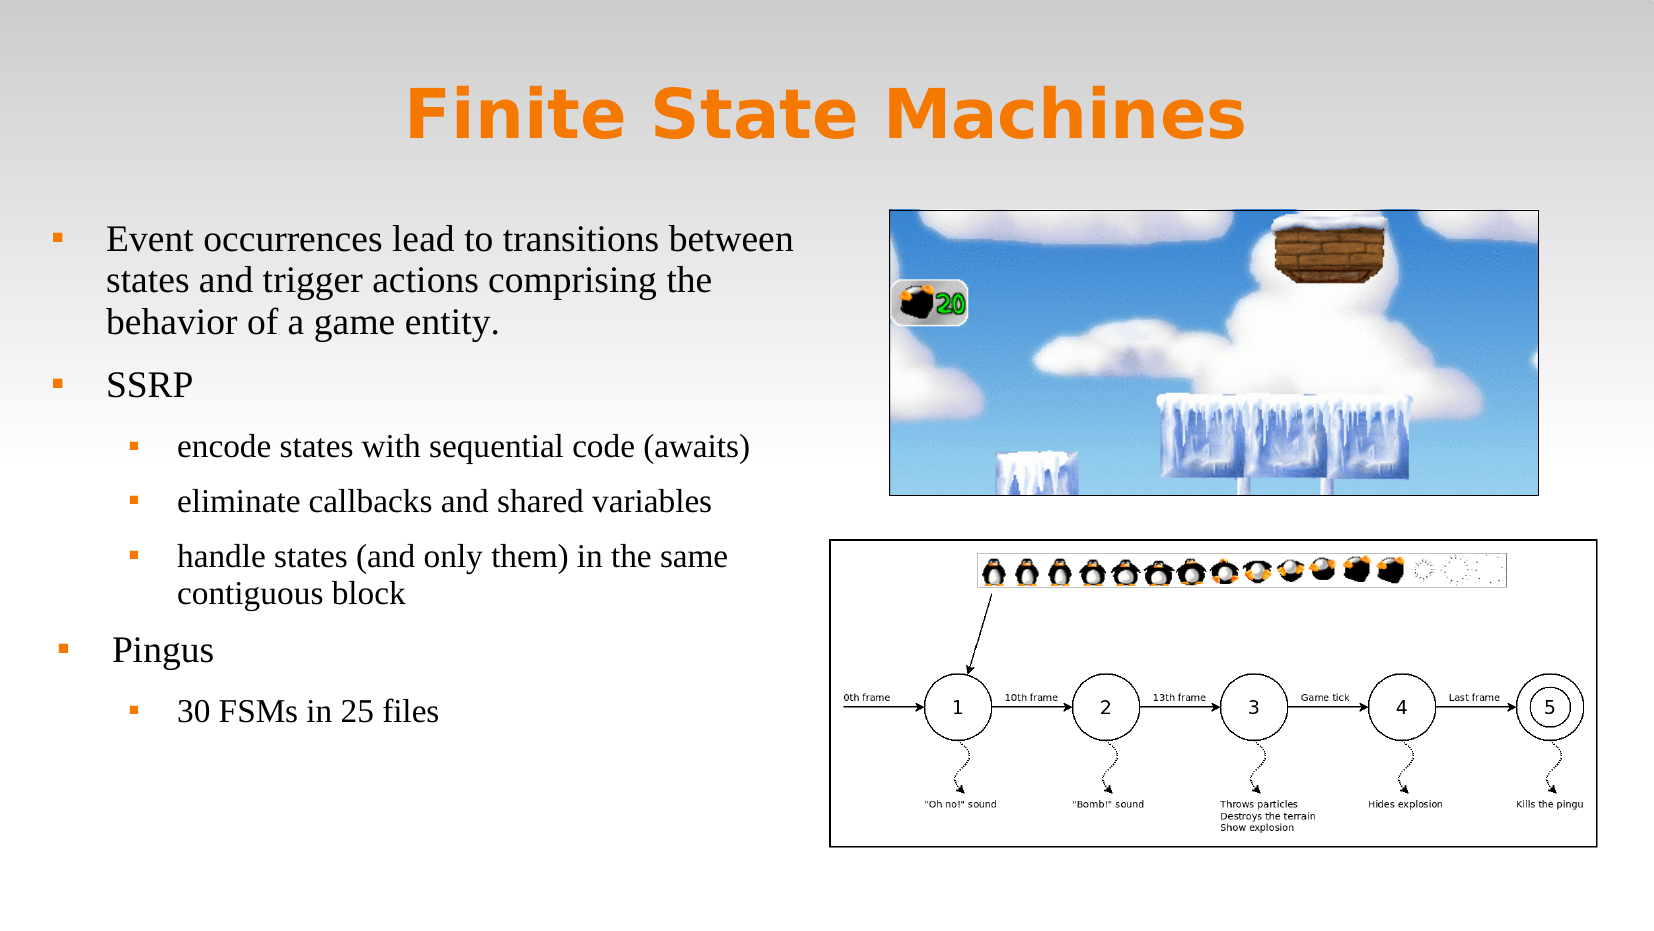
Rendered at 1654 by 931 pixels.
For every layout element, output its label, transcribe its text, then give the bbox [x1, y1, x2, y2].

picture [829, 539, 1598, 848]
list Event occurrences lead to transitions between states and trigger actions comprising the behavior of a game entity. SSRP encode states with sequential code (awaits) eliminate callbacks and shared variables handle states (and only them) in the same contiguous block Pingus 30 FSMs in 25 files [0, 217, 796, 832]
picture [889, 209, 1539, 496]
title Finite State Machines [82, 37, 1571, 193]
